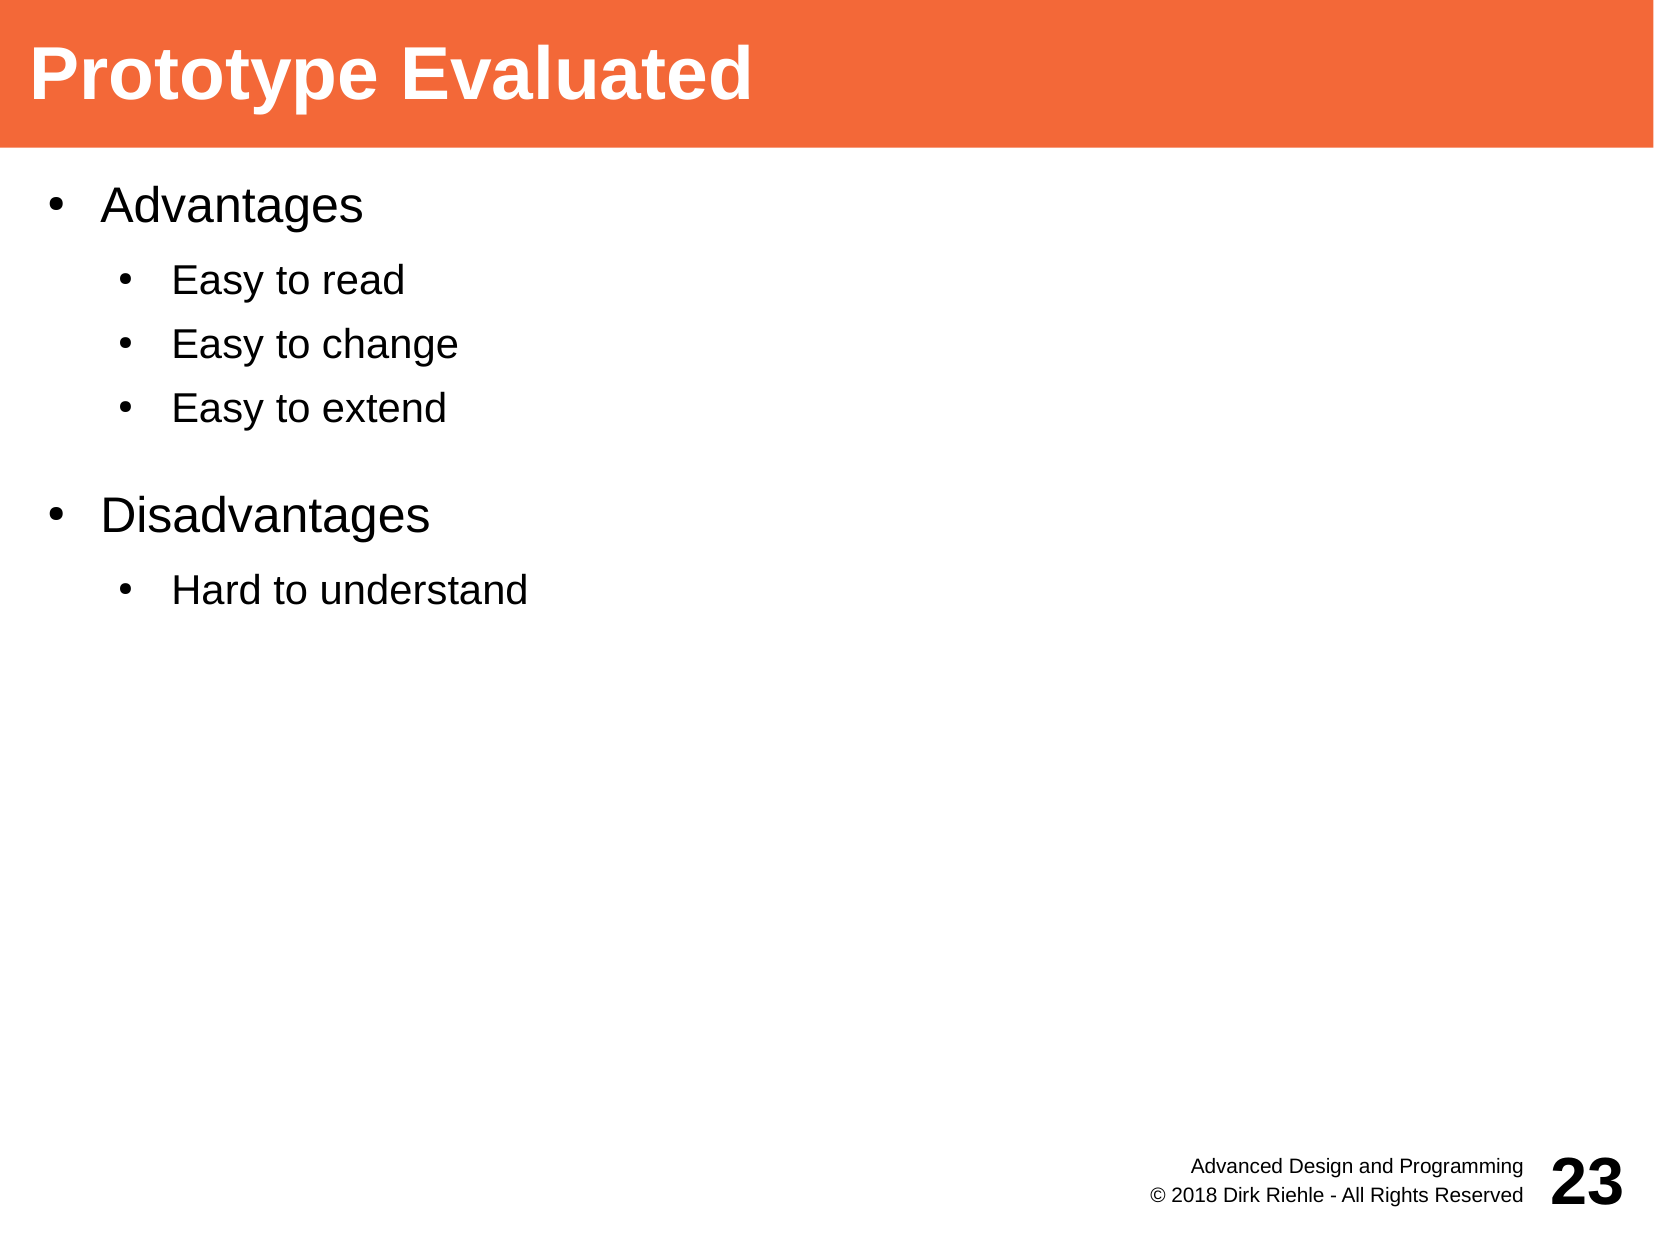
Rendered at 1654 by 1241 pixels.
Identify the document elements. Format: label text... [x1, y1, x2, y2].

list Advantages Easy to read Easy to change Easy to extend Disadvantages Hard to understand [29, 177, 1625, 1063]
title Prototype Evaluated [0, 0, 1654, 148]
